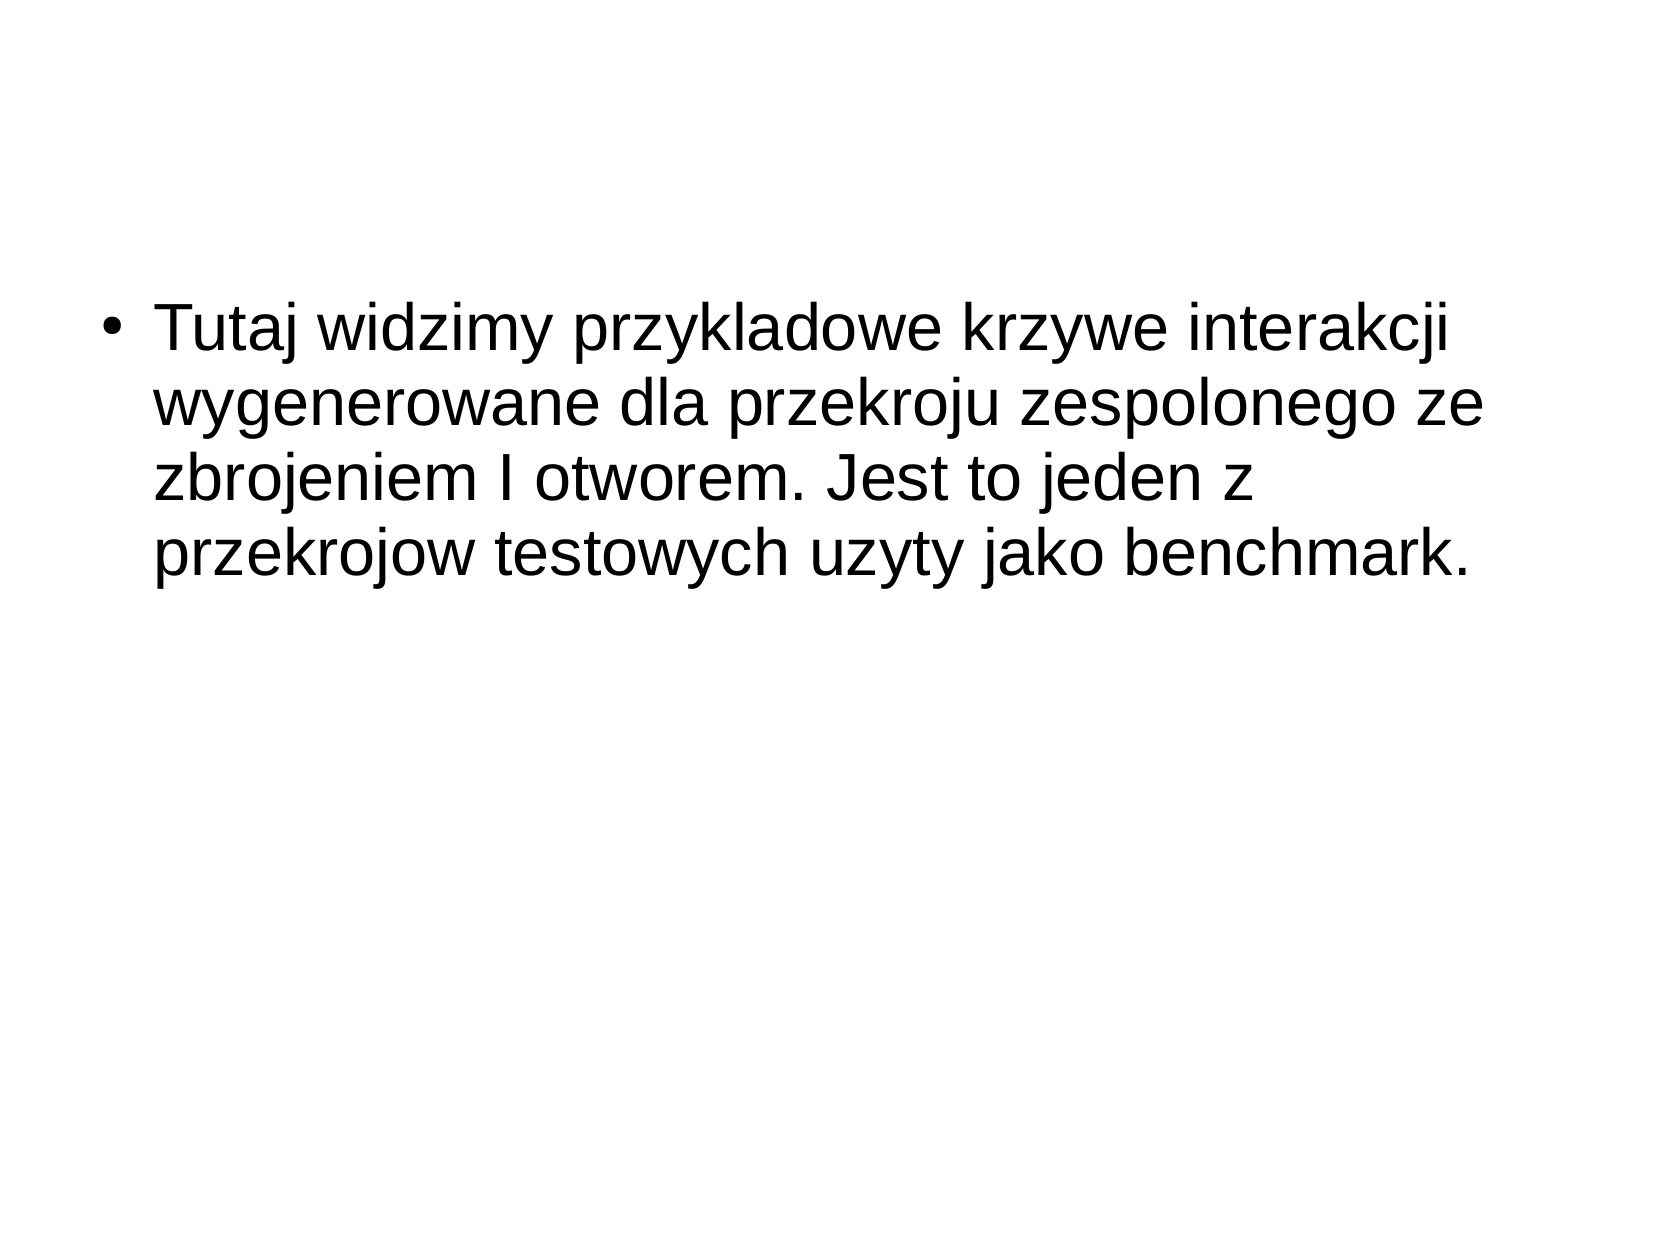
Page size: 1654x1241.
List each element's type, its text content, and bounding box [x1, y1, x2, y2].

list Tutaj widzimy przykladowe krzywe interakcji wygenerowane dla przekroju zespolonego ze zbrojeniem I otworem. Jest to jeden z przekrojow testowych uzyty jako benchmark. [82, 290, 1571, 1109]
